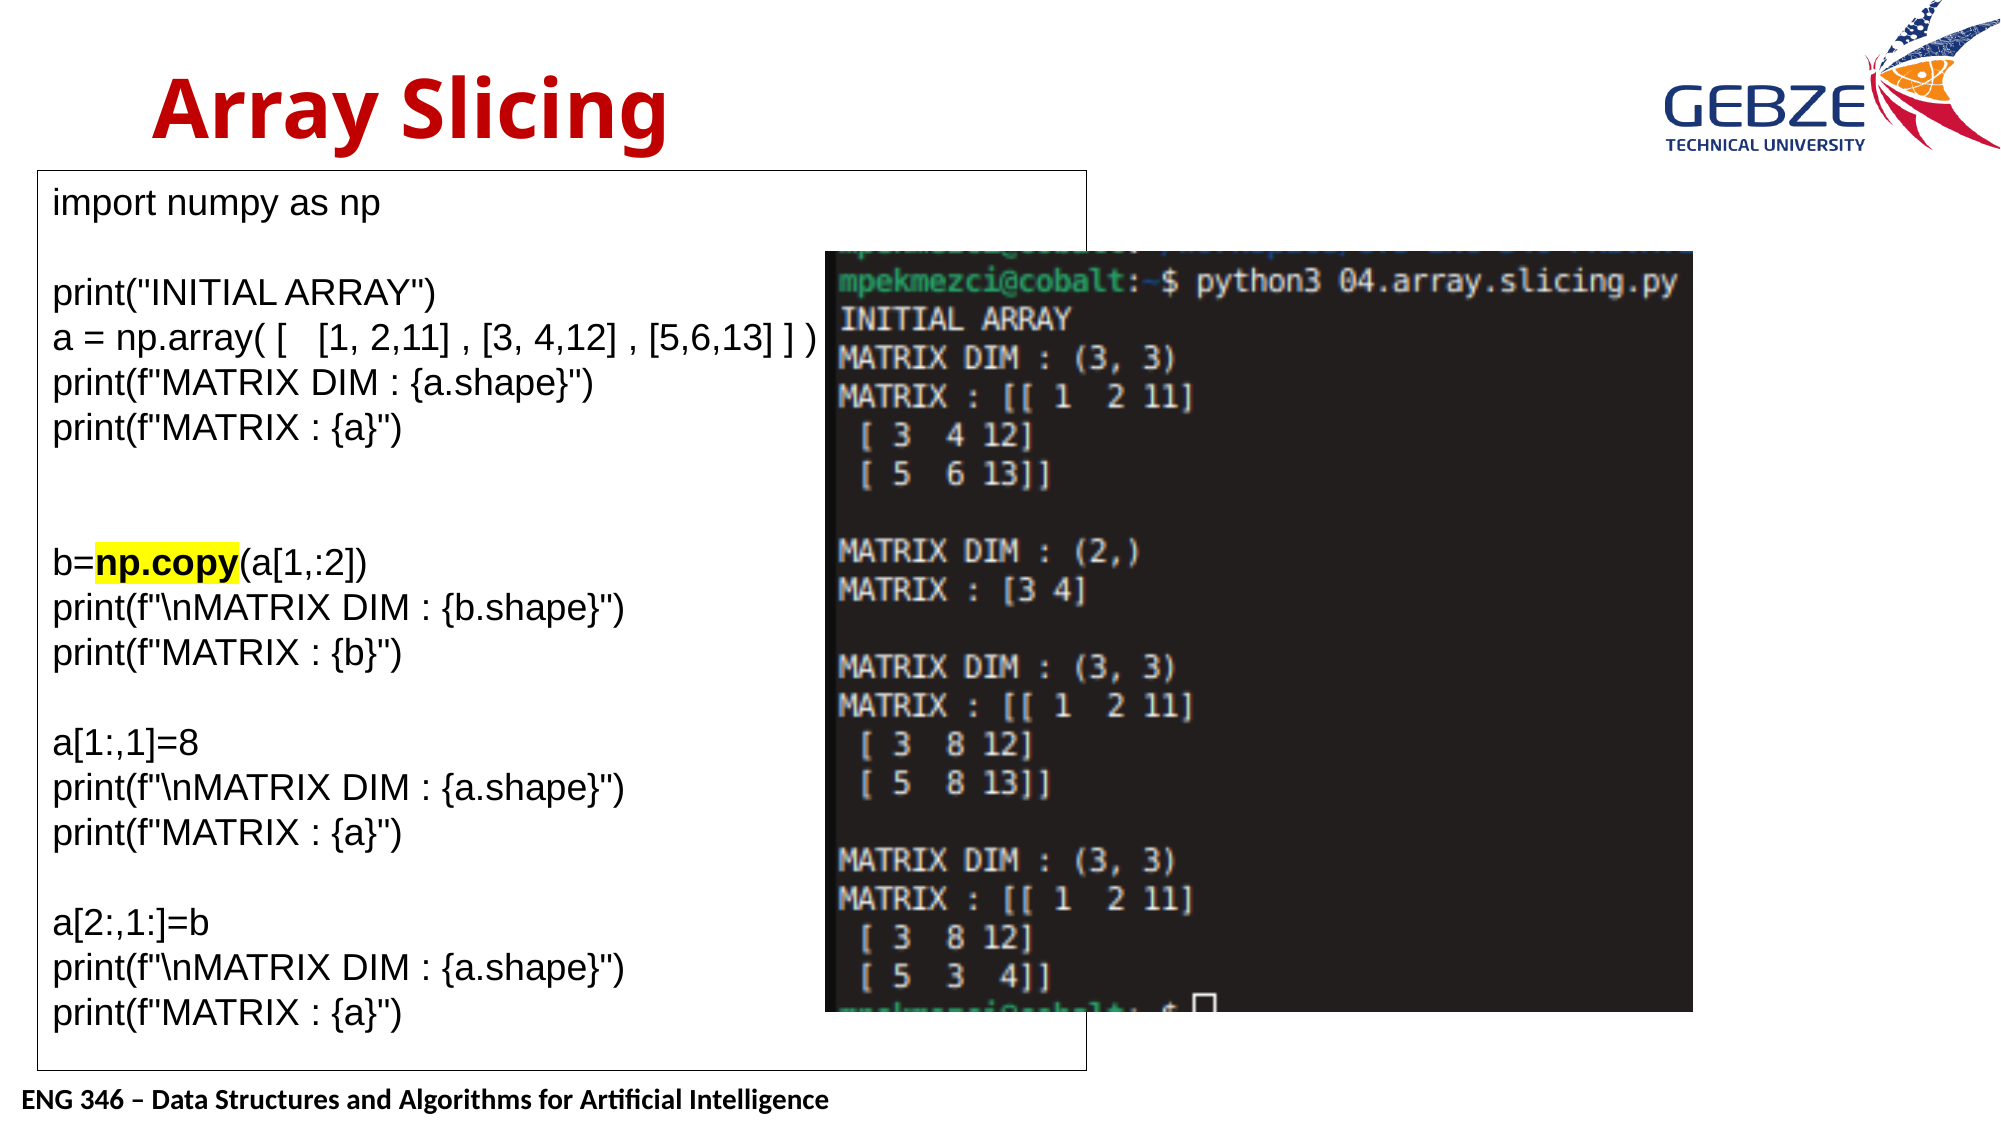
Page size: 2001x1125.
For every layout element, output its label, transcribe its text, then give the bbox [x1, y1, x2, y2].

picture [1665, 0, 2001, 151]
text_box import numpy as np print("INITIAL ARRAY") a = np.array( [ [1, 2,11] , [3, 4,12] , [5,6,13] ] ) print(f"MATRIX DIM : {a.shape}") print(f"MATRIX : {a}") b=np.copy(a[1,:2]) print(f"\nMATRIX DIM : {b.shape}") print(f"MATRIX : {b}") a[1:,1]=8 print(f"\nMATRIX DIM : {a.shape}") print(f"MATRIX : {a}") a[2:,1:]=b print(f"\nMATRIX DIM : {a.shape}") print(f"MATRIX : {a}") [37, 170, 1087, 1071]
picture [825, 251, 1693, 1012]
title Array Slicing [137, 59, 1650, 165]
